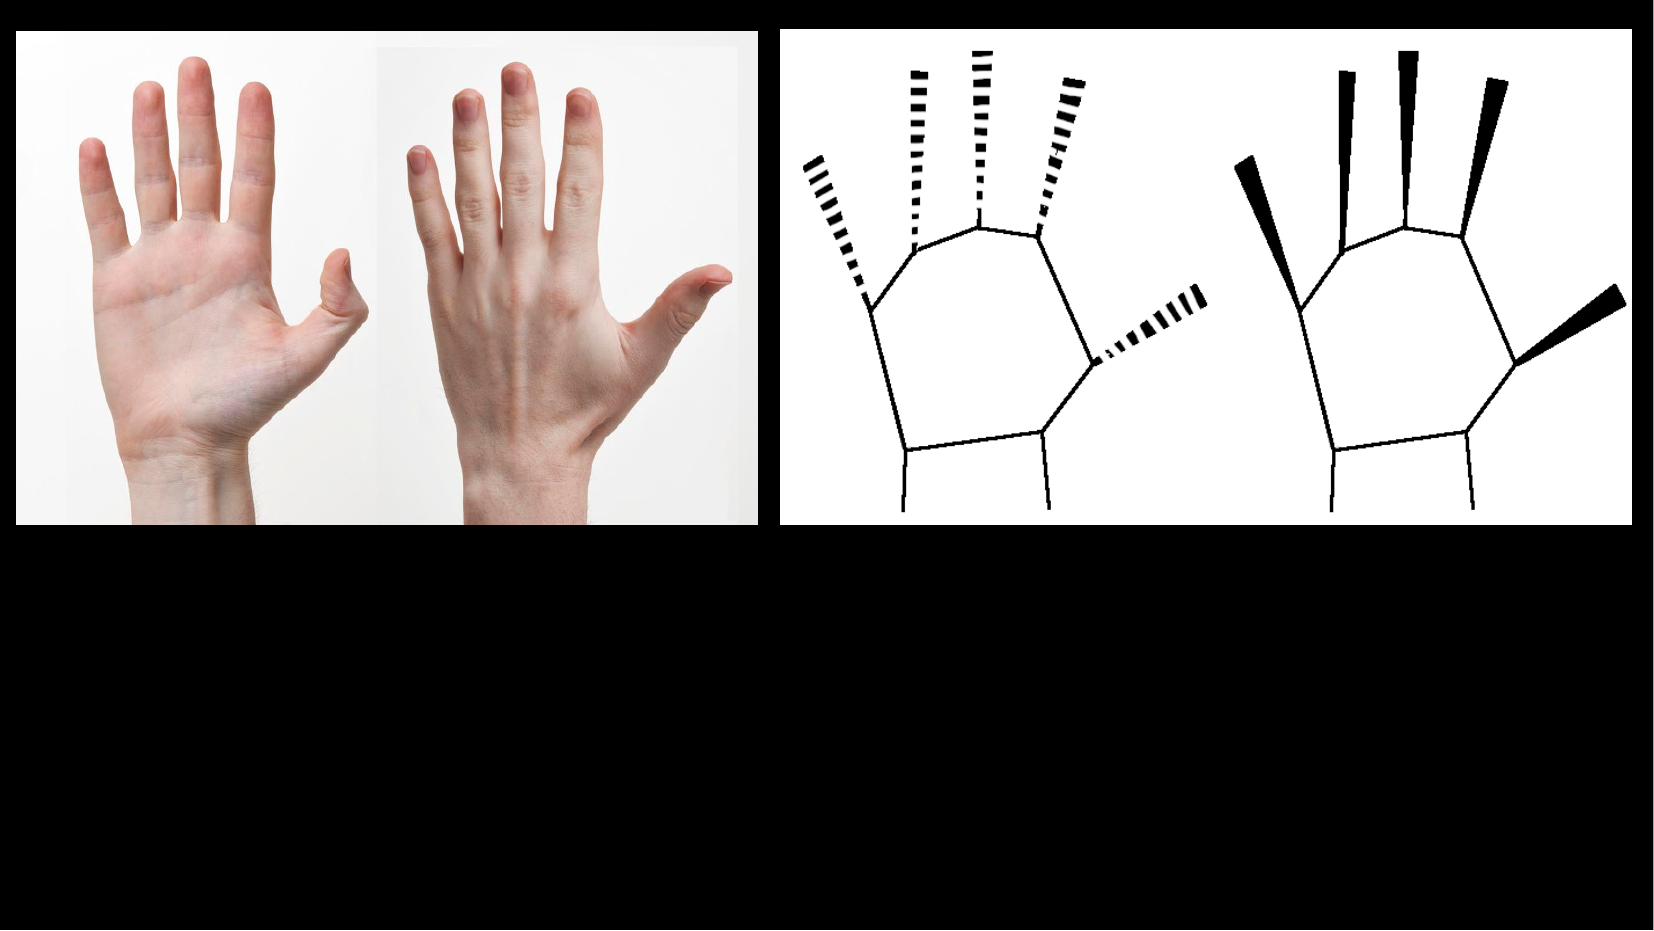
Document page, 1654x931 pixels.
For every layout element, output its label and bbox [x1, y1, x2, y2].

picture [16, 31, 758, 526]
picture [780, 29, 1632, 526]
